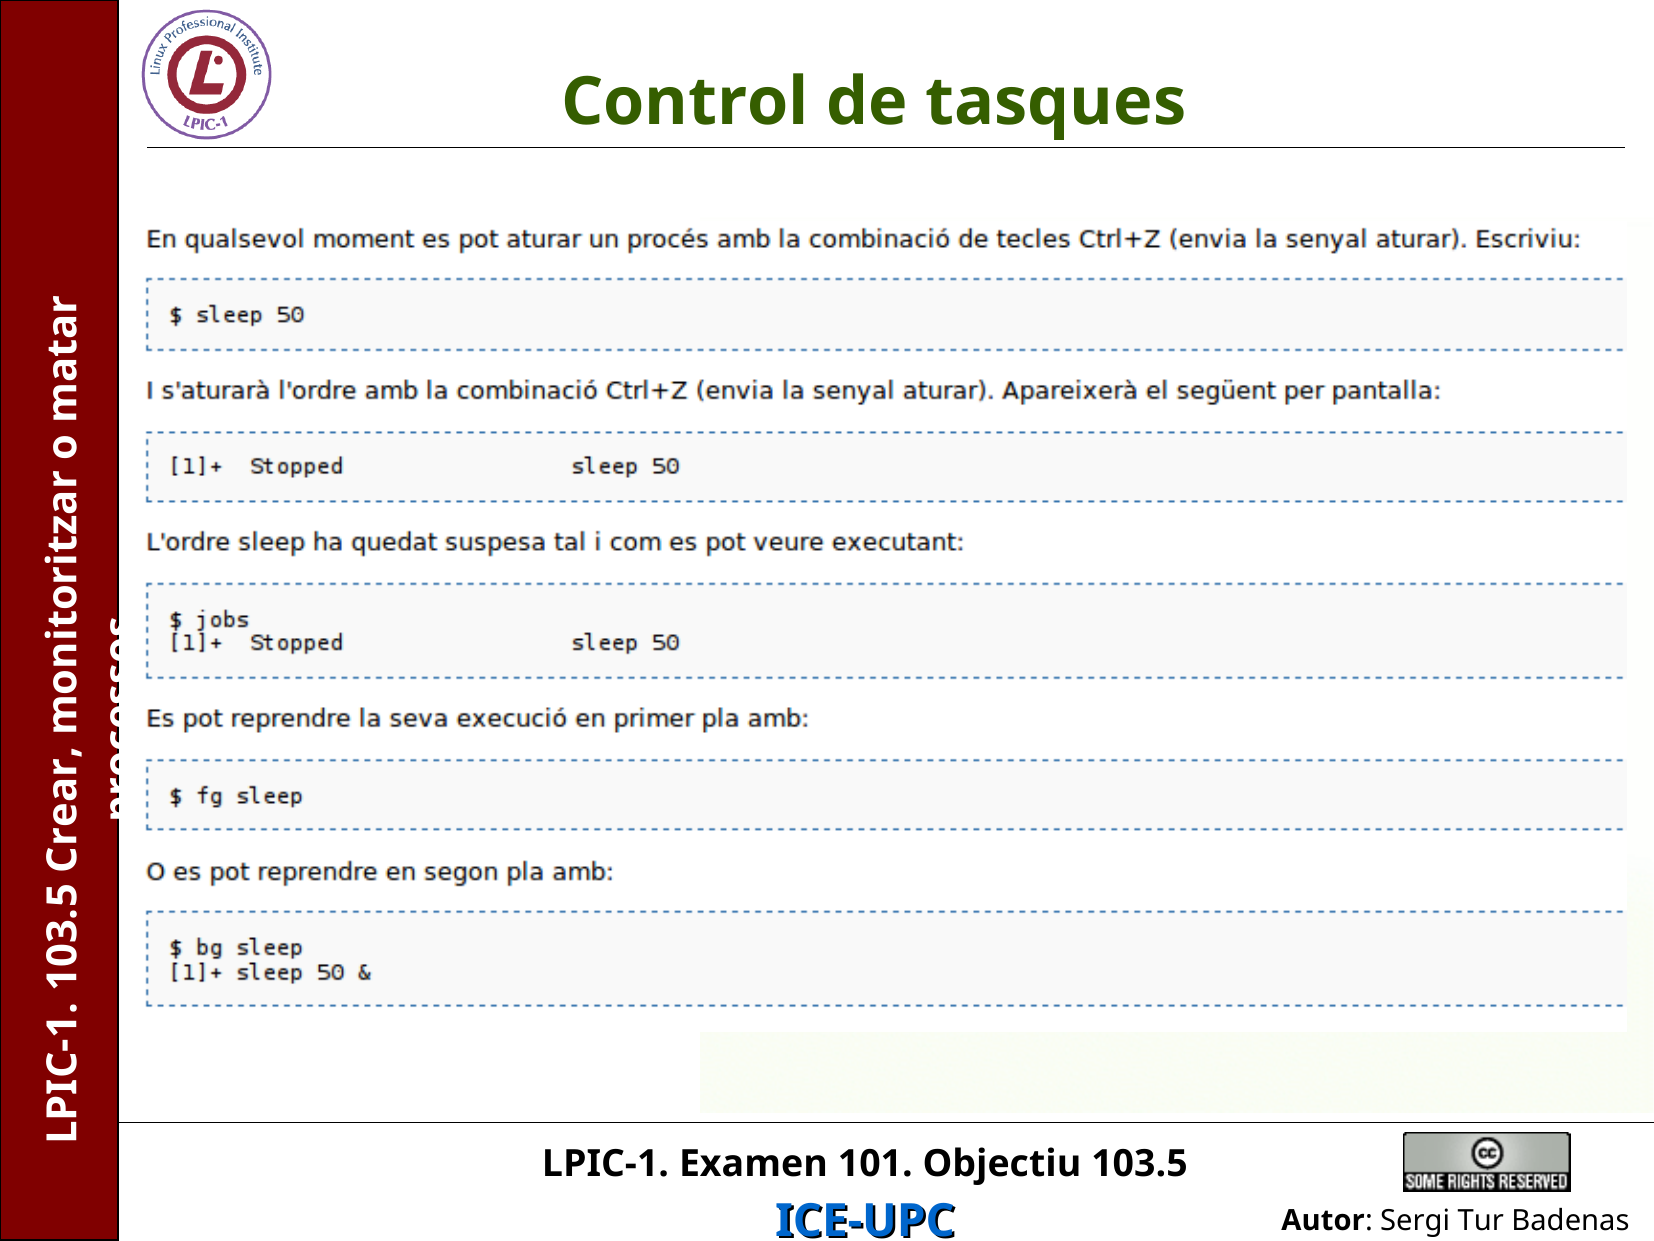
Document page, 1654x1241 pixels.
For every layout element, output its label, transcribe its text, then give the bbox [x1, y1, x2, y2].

picture [135, 5, 277, 55]
picture [1403, 1132, 1571, 1192]
picture [139, 217, 1654, 1113]
title Control de tasques [129, 55, 1619, 142]
